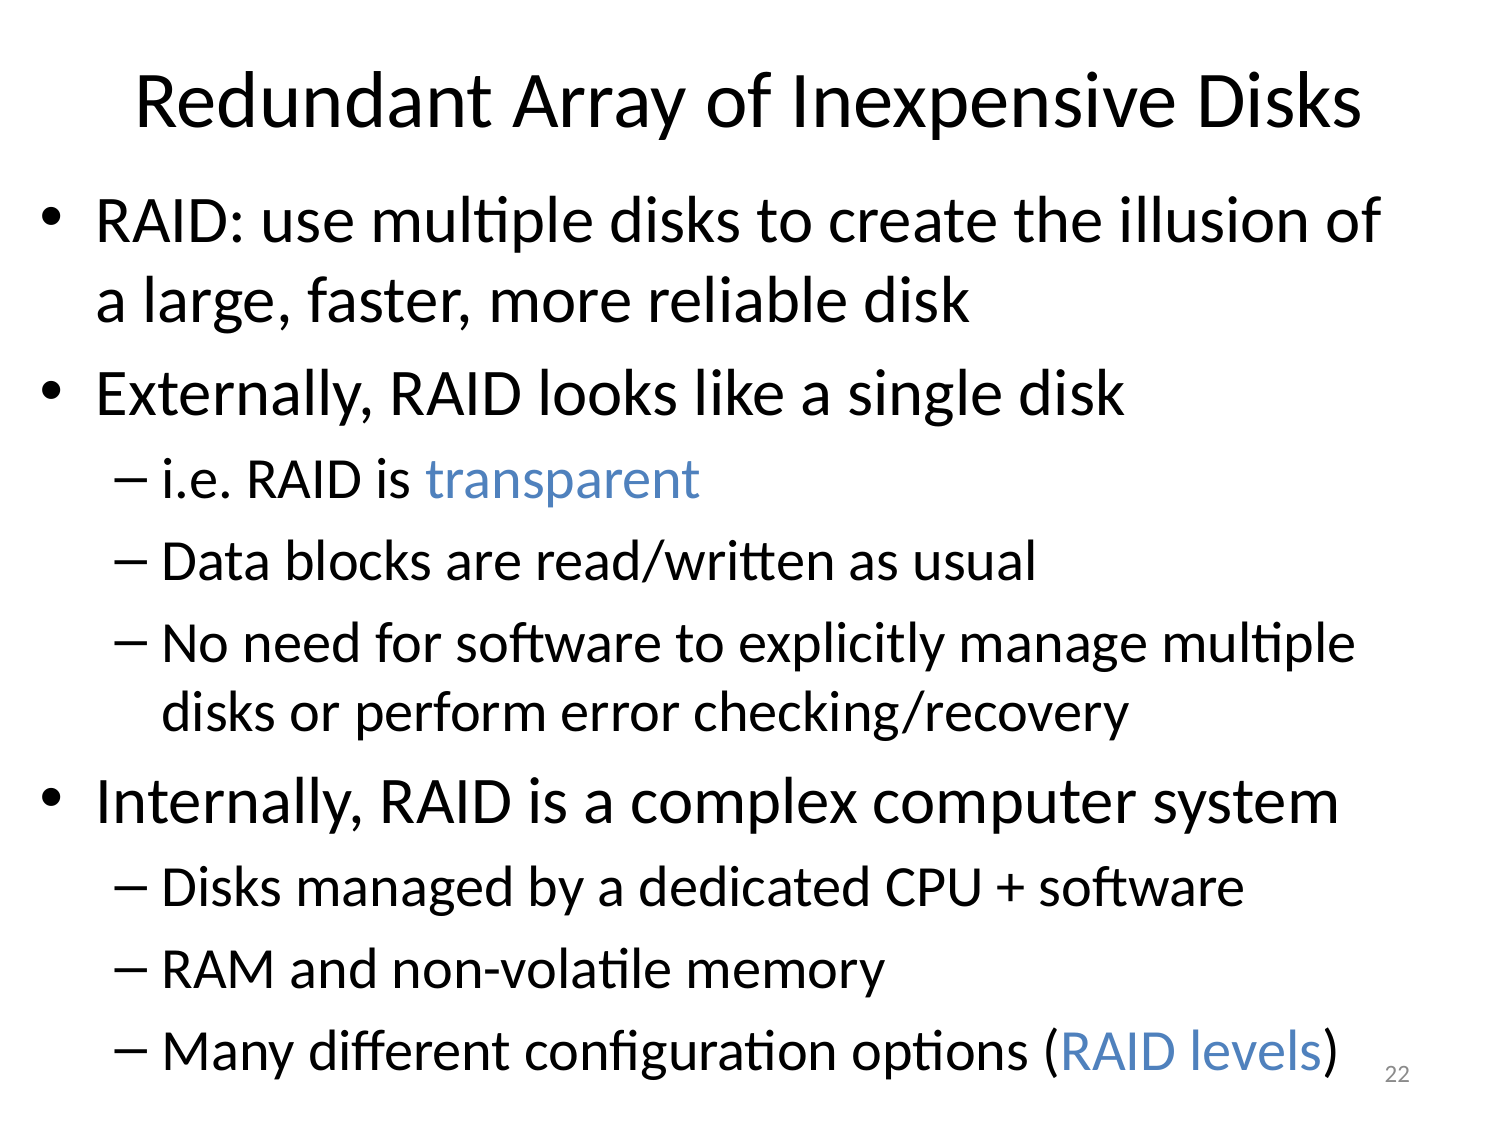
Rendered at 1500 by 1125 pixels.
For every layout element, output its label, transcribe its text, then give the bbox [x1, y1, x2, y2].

list RAID: use multiple disks to create the illusion of a large, faster, more reliable disk Externally, RAID looks like a single disk i.e. RAID is transparent Data blocks are read/written as usual No need for software to explicitly manage multiple disks or perform error checking/recovery Internally, RAID is a complex computer system Disks managed by a dedicated CPU + software RAM and non-volatile memory Many different configuration options (RAID levels) [24, 167, 1437, 1123]
title Redundant Array of Inexpensive Disks [75, 1, 1425, 167]
slide_number <number> [1074, 1042, 1425, 1103]
